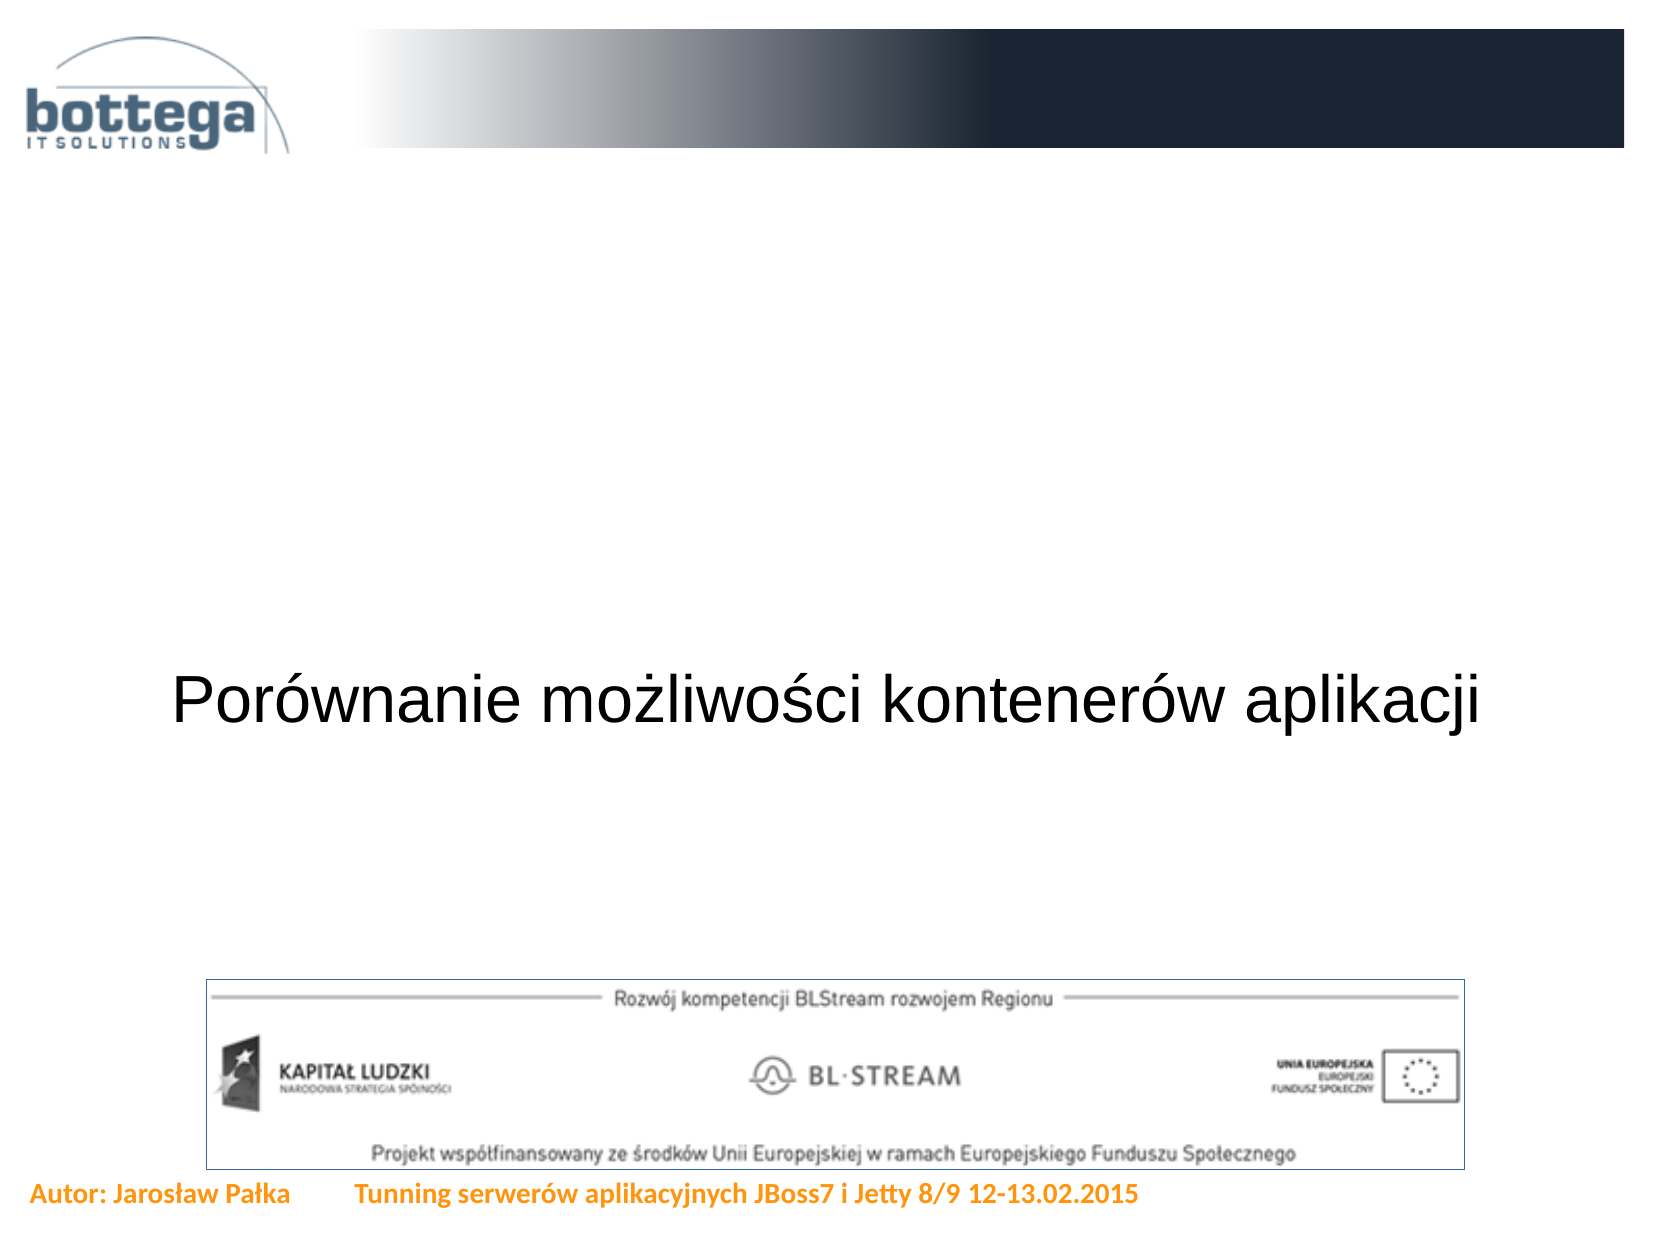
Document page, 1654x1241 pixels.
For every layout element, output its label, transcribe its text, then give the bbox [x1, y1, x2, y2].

picture [207, 1109, 1464, 1169]
picture [17, 29, 296, 160]
subtitle Porównanie możliwości kontenerów aplikacji [82, 290, 1571, 1109]
